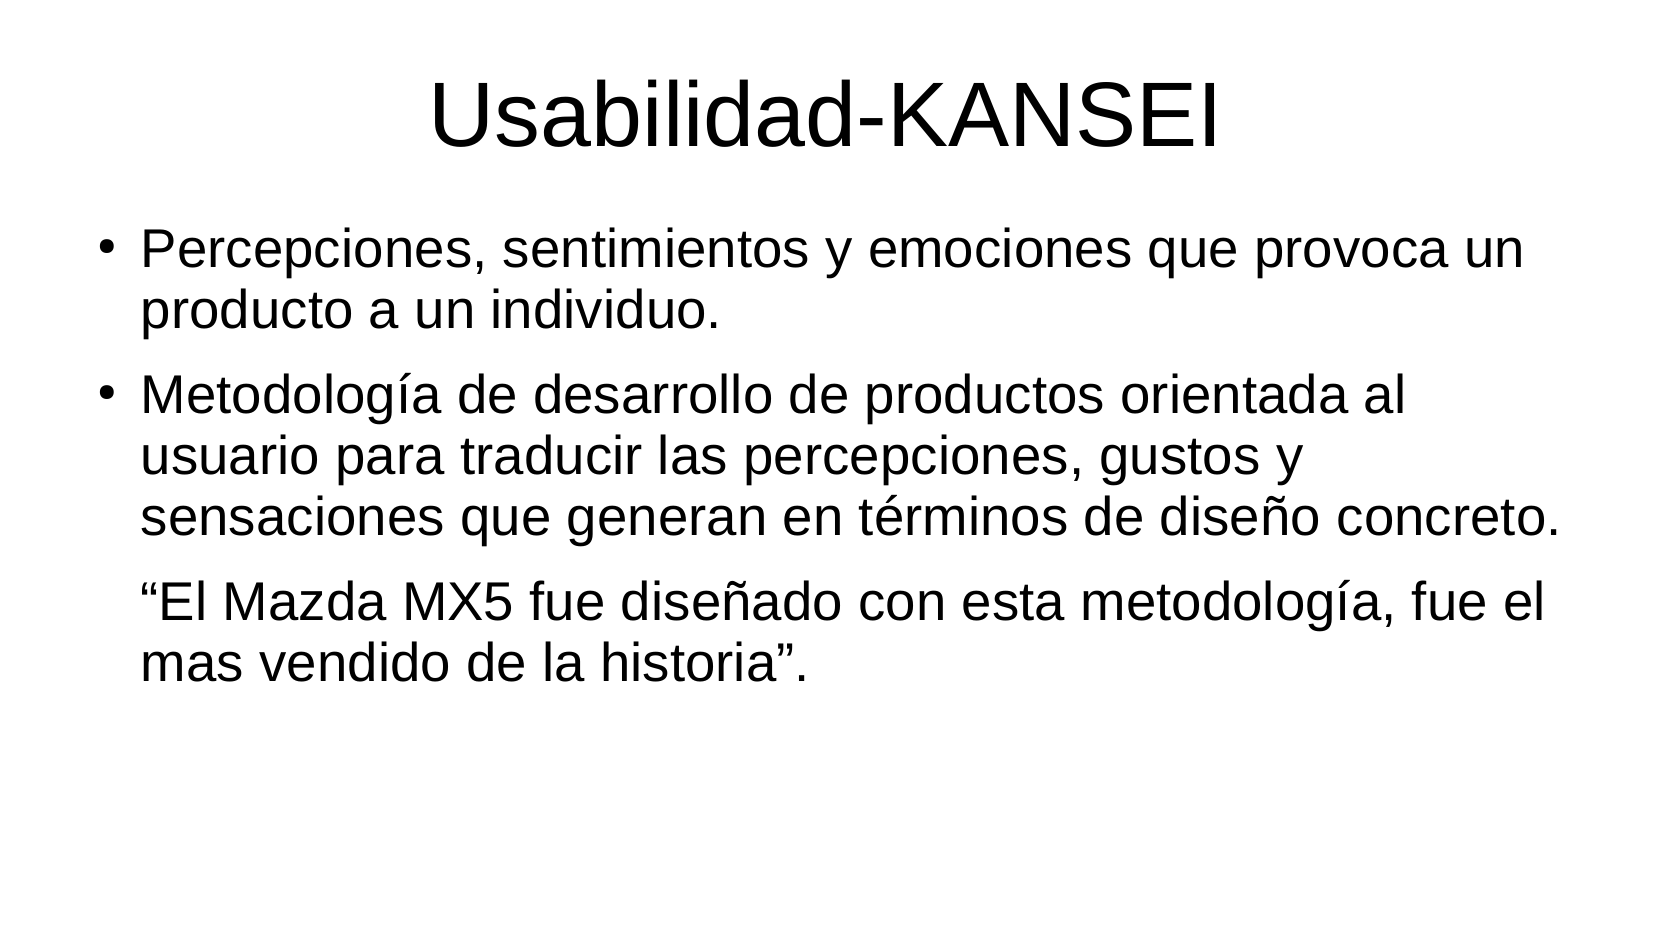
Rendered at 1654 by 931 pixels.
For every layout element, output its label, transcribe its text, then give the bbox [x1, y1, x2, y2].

list Percepciones, sentimientos y emociones que provoca un producto a un individuo. Metodología de desarrollo de productos orientada al usuario para traducir las percepciones, gustos y sensaciones que generan en términos de diseño concreto. “El Mazda MX5 fue diseñado con esta metodología, fue el mas vendido de la historia”. [82, 217, 1571, 758]
title Usabilidad-KANSEI [82, 37, 1571, 193]
